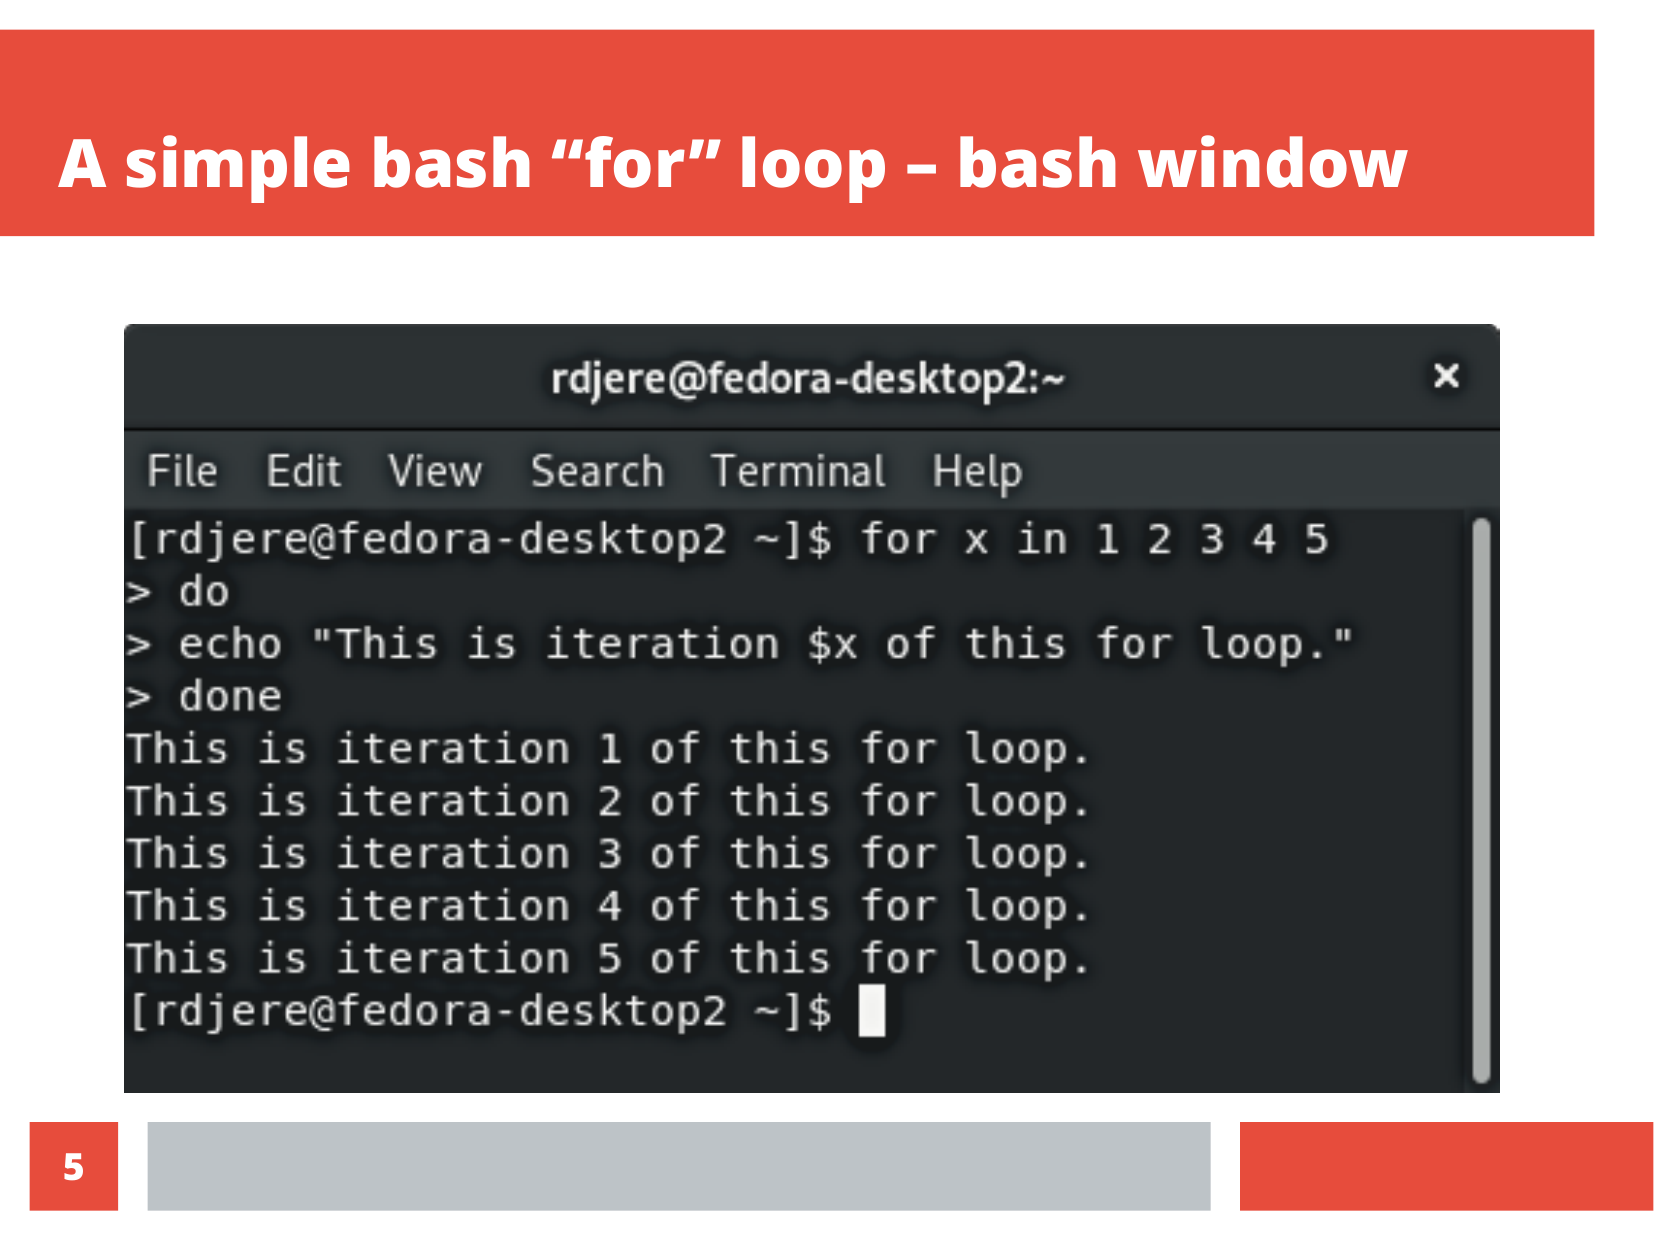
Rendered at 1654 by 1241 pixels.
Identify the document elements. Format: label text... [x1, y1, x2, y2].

title A simple bash “for” loop – bash window [59, 59, 1595, 207]
picture [124, 324, 1500, 1093]
